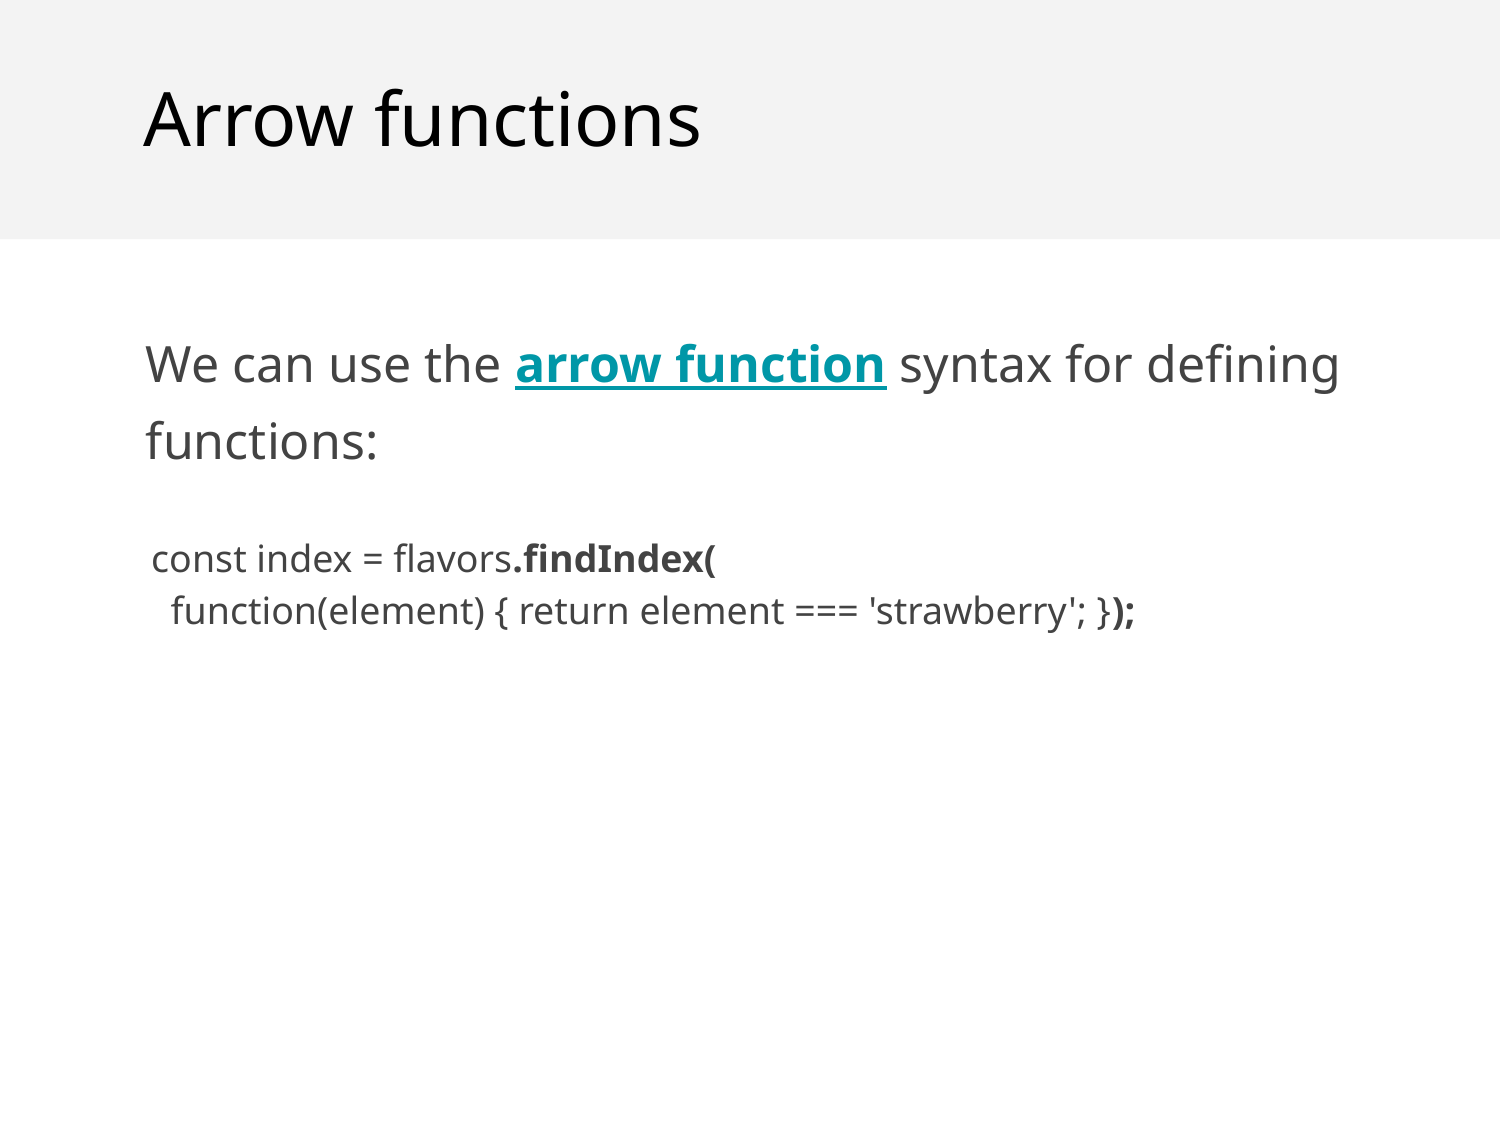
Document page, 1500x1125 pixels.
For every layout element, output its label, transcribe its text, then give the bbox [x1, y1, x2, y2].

list We can use the arrow function syntax for defining functions: [130, 261, 1385, 531]
title Arrow functions [128, 56, 1372, 183]
text_box const index = flavors.findIndex( function(element) { return element === 'strawberry'; }); [136, 531, 1380, 814]
